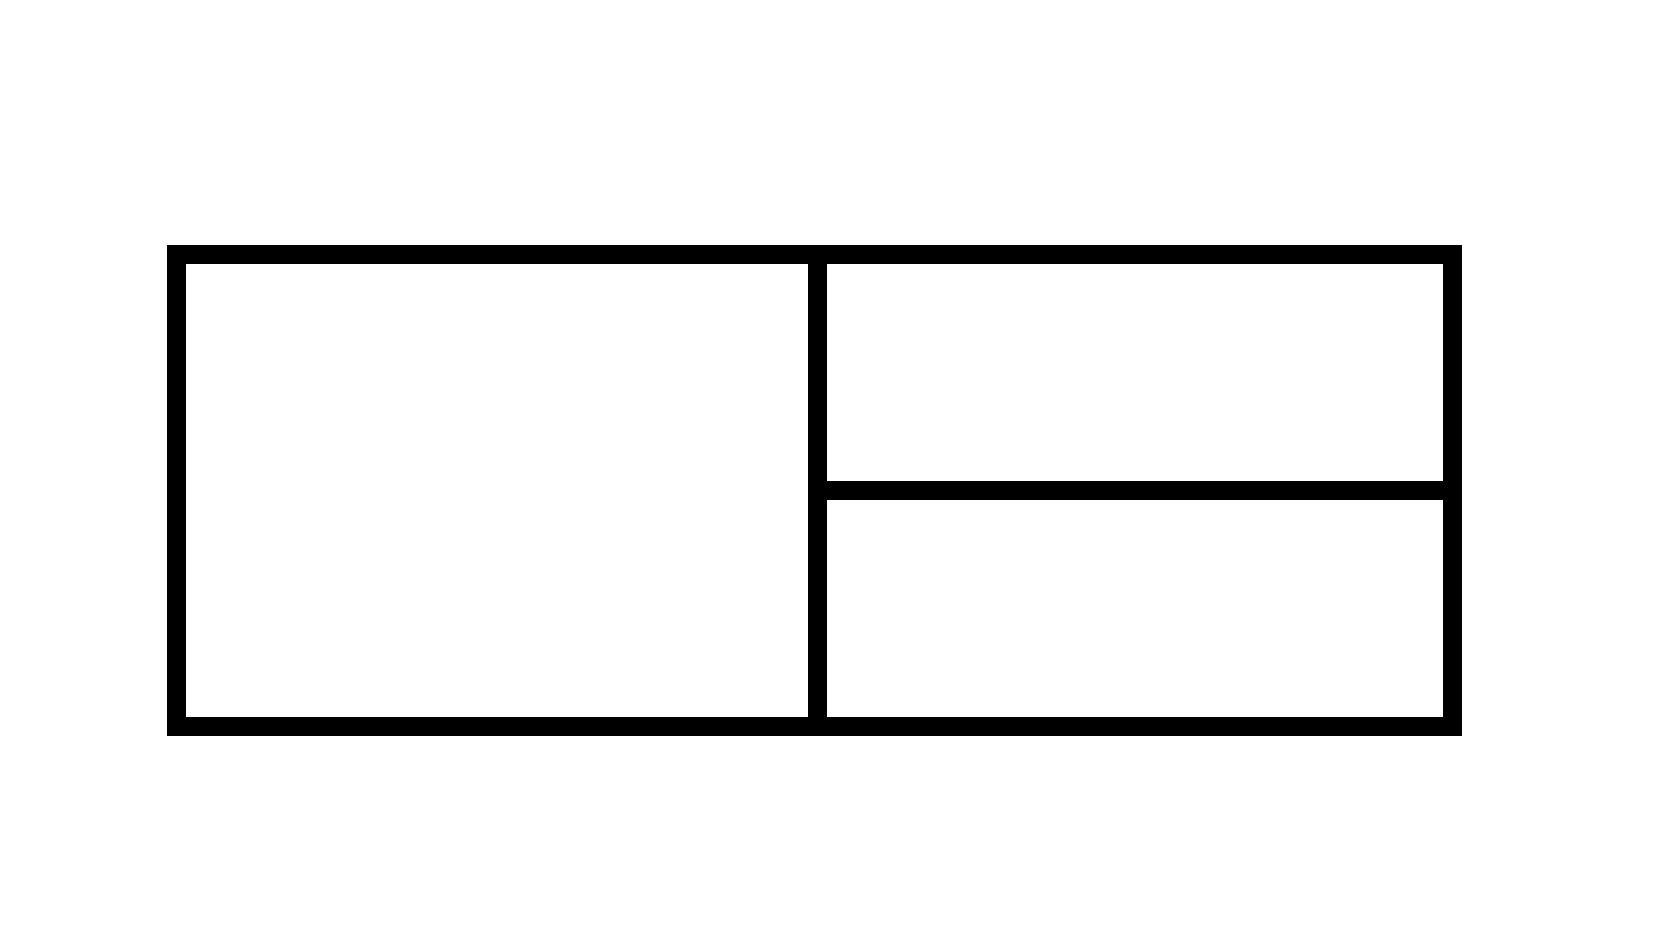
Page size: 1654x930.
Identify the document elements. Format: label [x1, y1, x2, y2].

table_header [186, 264, 808, 717]
table_cell [827, 500, 1443, 717]
table_header [827, 264, 1443, 481]
